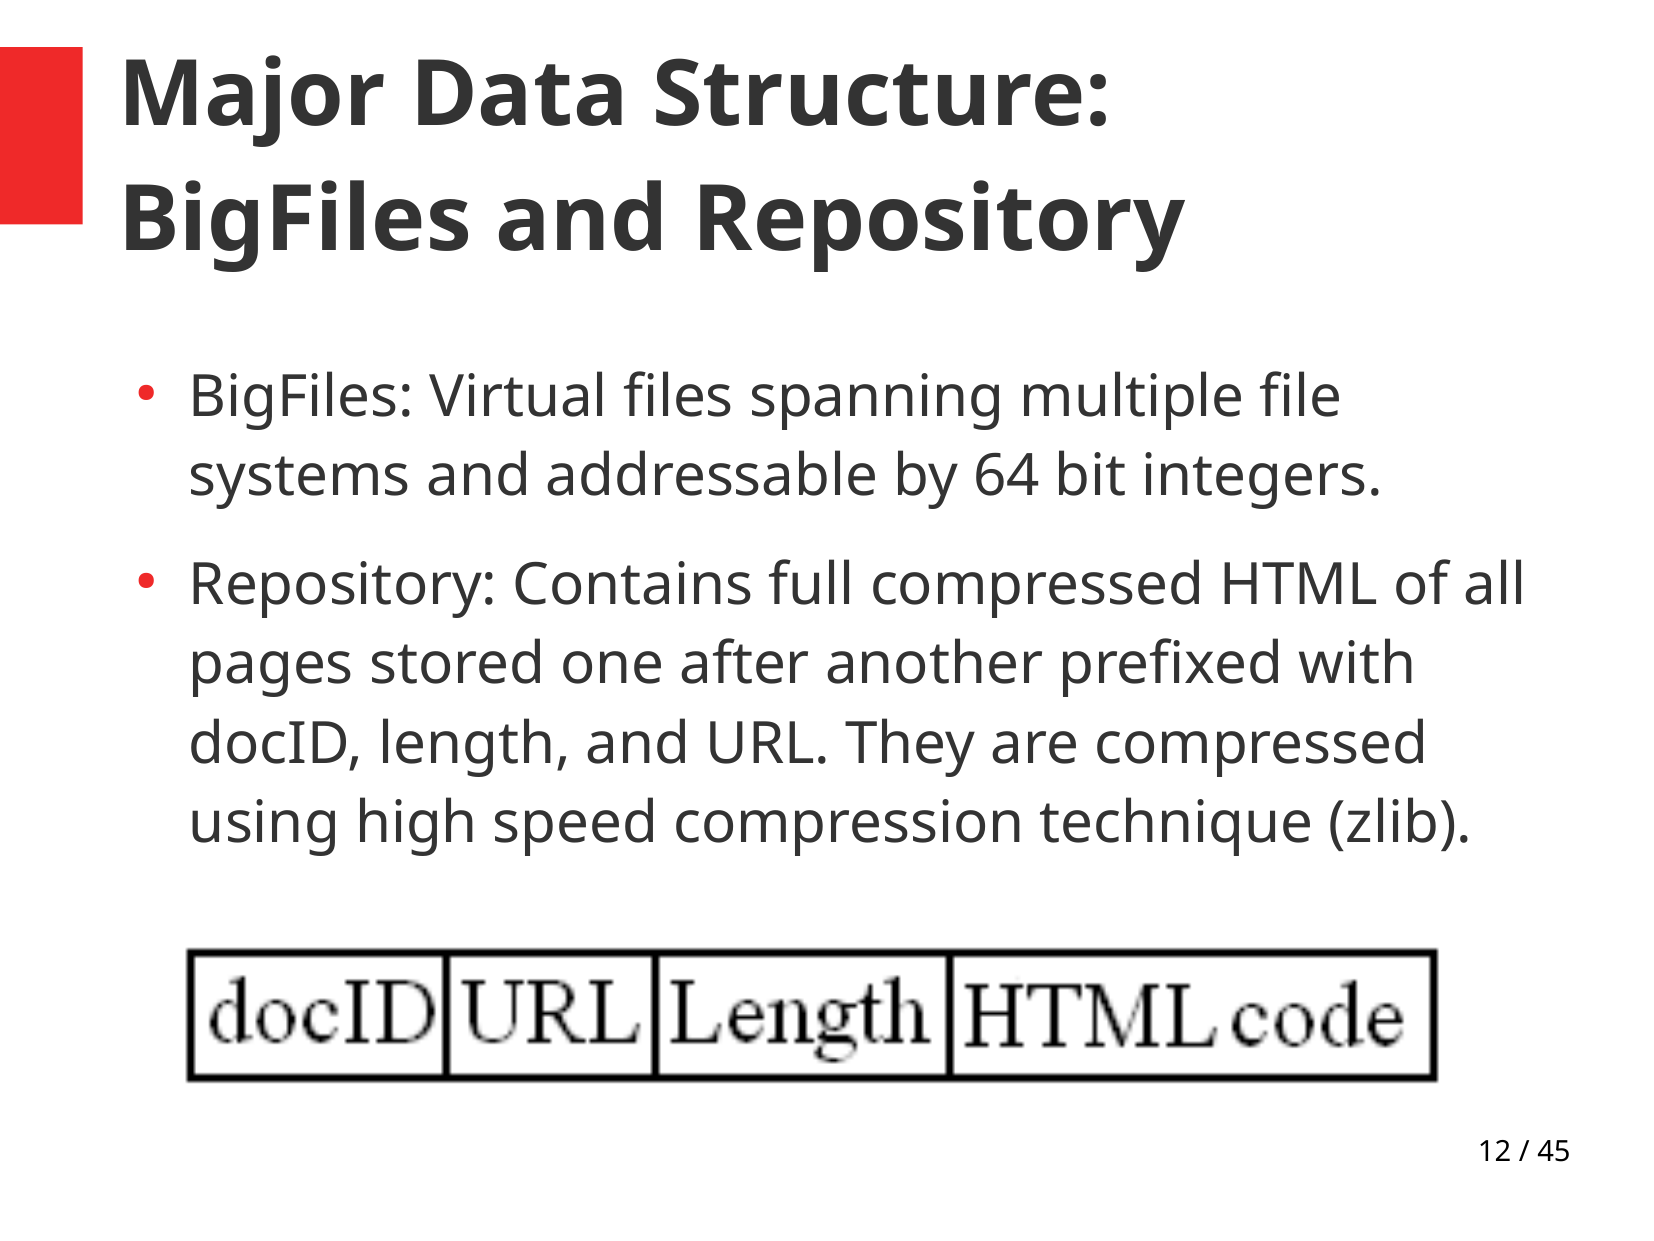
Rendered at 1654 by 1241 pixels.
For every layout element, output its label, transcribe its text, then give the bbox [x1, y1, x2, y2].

title Major Data Structure: BigFiles and Repository [118, 28, 1571, 278]
chart [165, 927, 1501, 1099]
list BigFiles: Virtual files spanning multiple file systems and addressable by 64 bit integers. Repository: Contains full compressed HTML of all pages stored one after another prefixed with docID, length, and URL. They are compressed using high speed compression technique (zlib). [118, 354, 1536, 1074]
